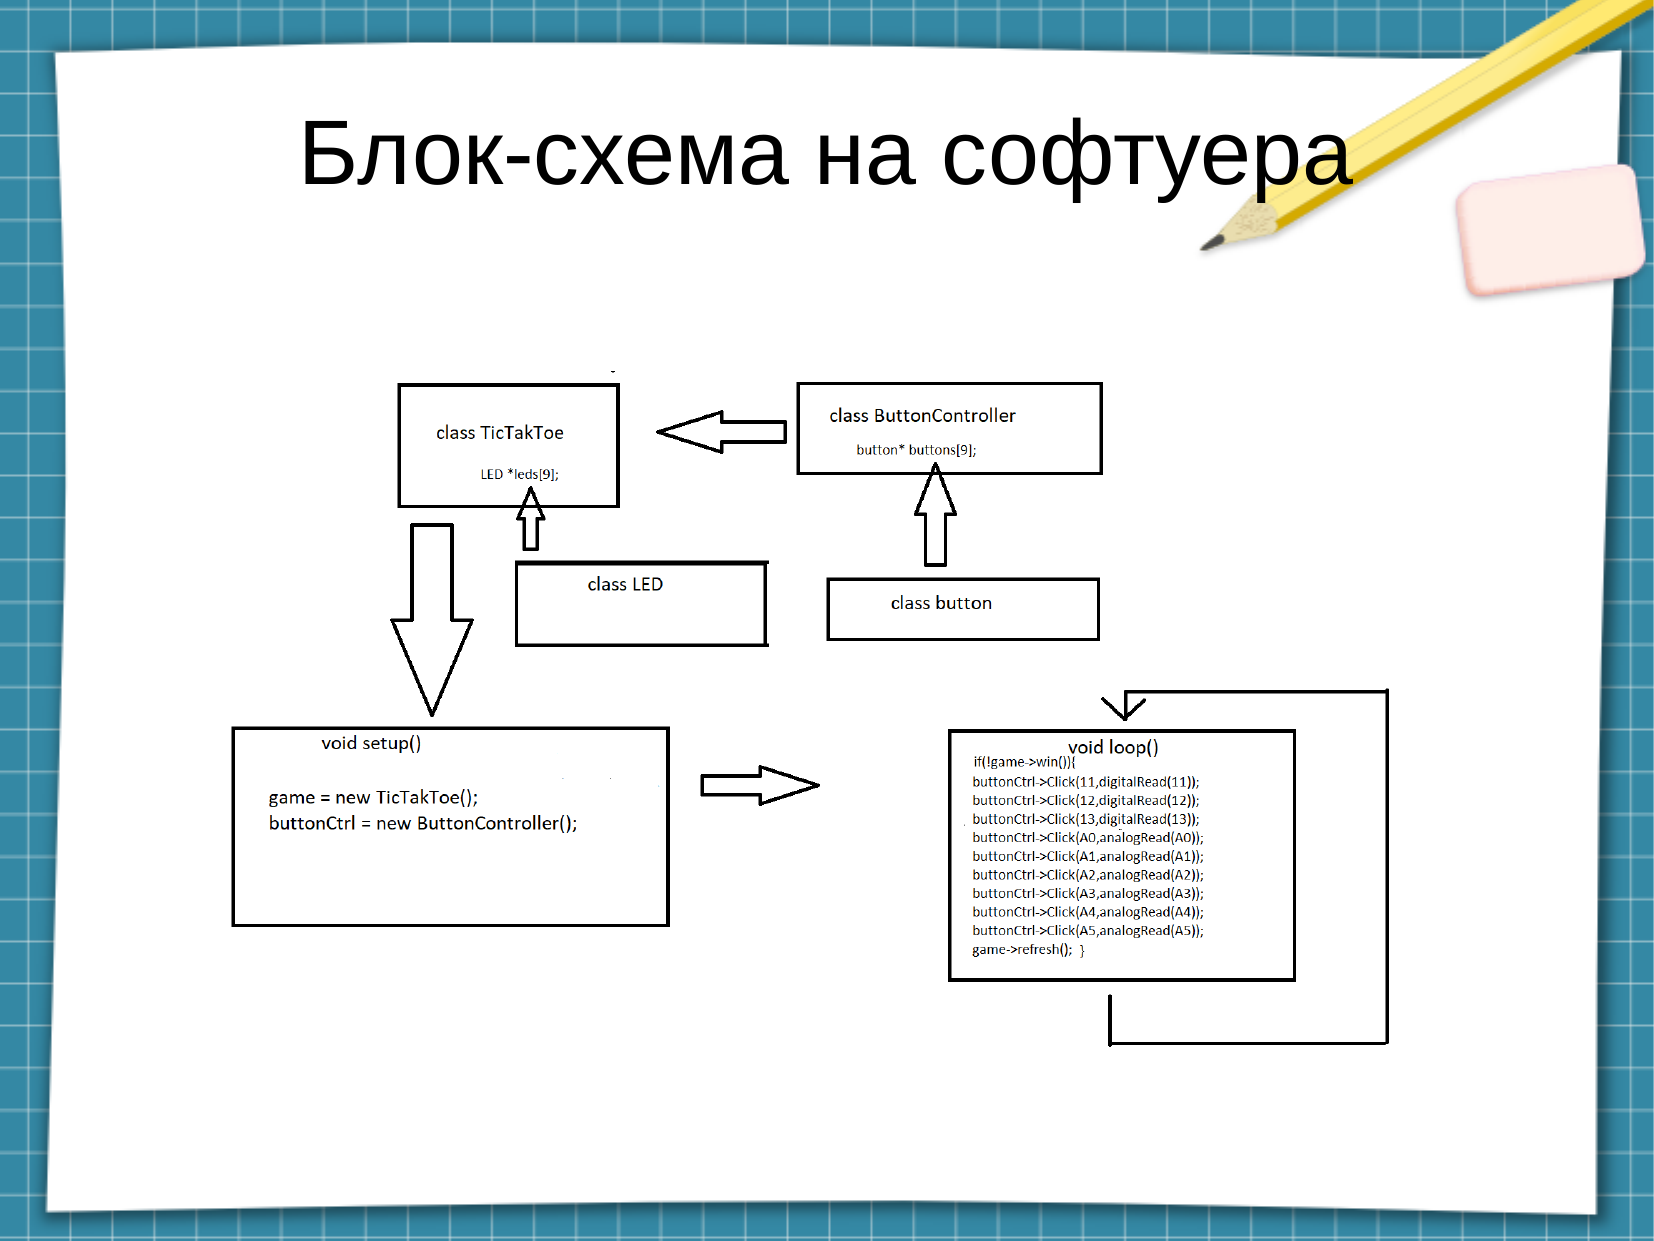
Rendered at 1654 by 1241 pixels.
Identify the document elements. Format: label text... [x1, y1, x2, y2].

picture [0, 0, 1654, 1241]
title Блок-схема на софтуера [82, 49, 1571, 257]
